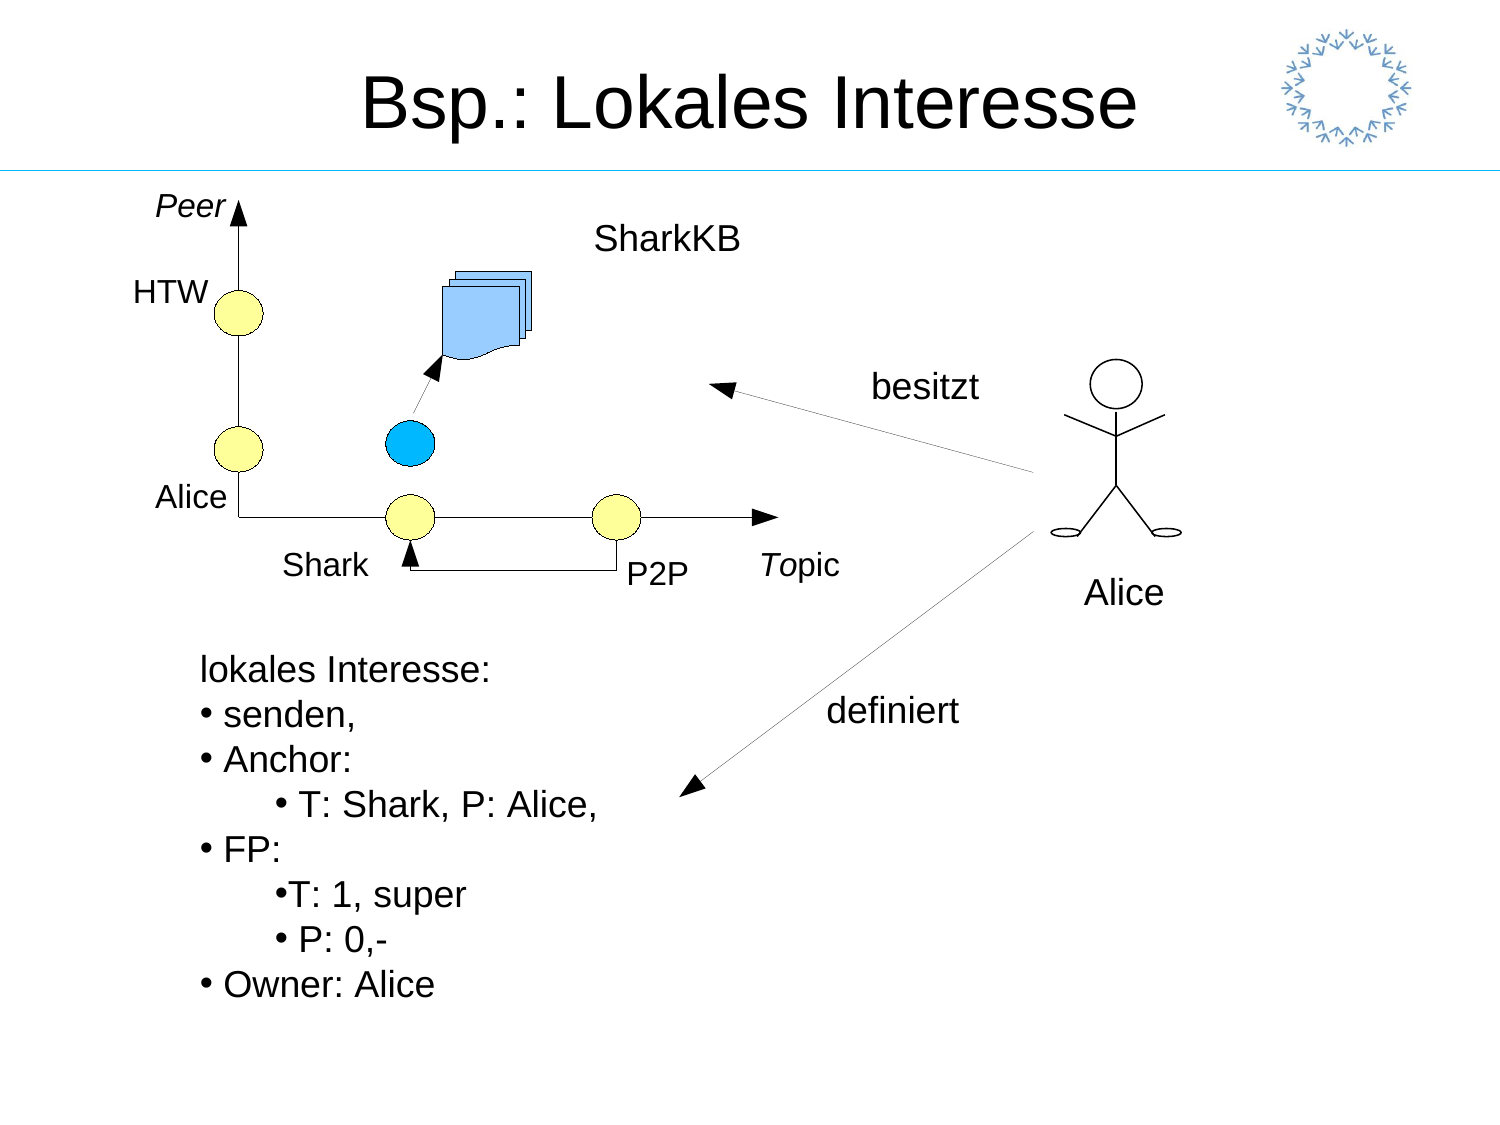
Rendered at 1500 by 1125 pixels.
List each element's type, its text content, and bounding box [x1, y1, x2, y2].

text_box SharkKB [578, 206, 757, 267]
text_box [442, 271, 532, 360]
text_box [591, 494, 642, 541]
text_box [385, 494, 435, 541]
picture [1281, 29, 1412, 57]
text_box Alice [140, 467, 243, 523]
title Bsp.: Lokales Interesse [75, 57, 1426, 148]
text_box Shark [267, 535, 384, 591]
text_box HTW [118, 262, 224, 318]
text_box lokales Interesse: senden, Anchor: T: Shark, P: Alice, FP: T: 1, super P: 0,- Owner: Alice [184, 637, 625, 1013]
text_box definiert [811, 679, 975, 739]
text_box P2P [611, 544, 616, 569]
text_box Alice [1068, 560, 1180, 621]
text_box [385, 420, 435, 467]
text_box besitzt [856, 354, 995, 415]
text_box P2P [611, 544, 705, 600]
text_box [214, 426, 264, 472]
text_box [214, 290, 264, 336]
text_box Topic [744, 535, 856, 591]
text_box Peer [140, 177, 241, 232]
